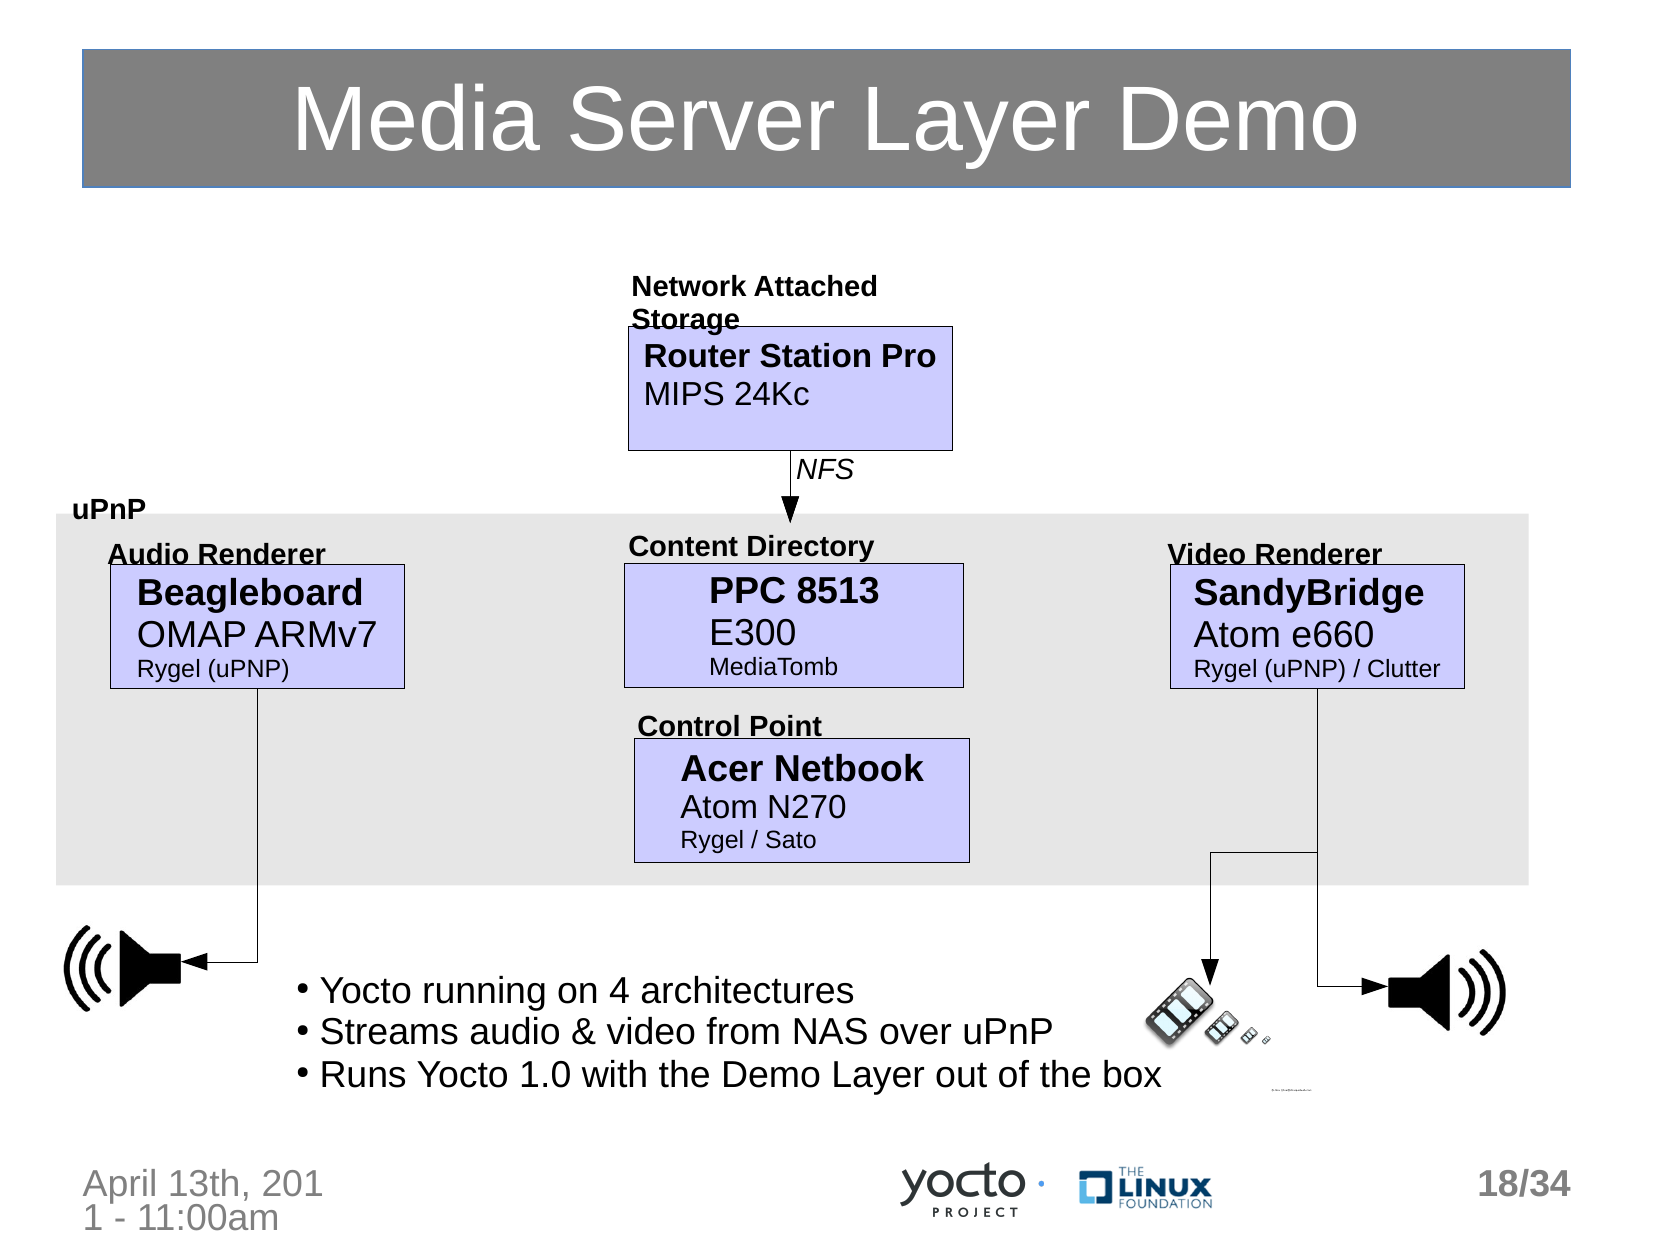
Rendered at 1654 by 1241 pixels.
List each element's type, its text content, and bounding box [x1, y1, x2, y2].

text_box [1211, 853, 1317, 886]
picture [900, 1162, 1044, 1217]
text_box [258, 513, 1529, 886]
text_box Router Station Pro MIPS 24Kc [628, 343, 953, 451]
picture [1101, 936, 1312, 1092]
text_box Video Renderer [1152, 530, 1477, 578]
text_box Beagleboard OMAP ARMv7 Rygel (uPNP) [110, 578, 405, 689]
text_box [56, 513, 257, 886]
text_box uPnP [57, 485, 264, 534]
title Media Server Layer Demo [82, 56, 1571, 181]
text_box Yocto running on 4 architectures Streams audio & video from NAS over uPnP Runs Yocto 1.0 with the Demo Layer out of the box [281, 961, 1207, 1144]
picture [1075, 1162, 1215, 1211]
text_box SandyBridge Atom e660 Rygel (uPNP) / Clutter [1170, 578, 1465, 689]
text_box NFS [781, 445, 959, 523]
picture [1388, 936, 1506, 1037]
text_box Network Attached Storage [616, 262, 970, 343]
text_box Content Directory [613, 523, 967, 571]
text_box PPC 8513 E300 MediaTomb [624, 571, 964, 688]
text_box Audio Renderer [92, 530, 417, 578]
picture [63, 912, 181, 1012]
text_box NFS [781, 499, 789, 523]
text_box Acer Netbook Atom N270 Rygel / Sato [634, 738, 970, 863]
text_box Control Point [622, 702, 947, 751]
